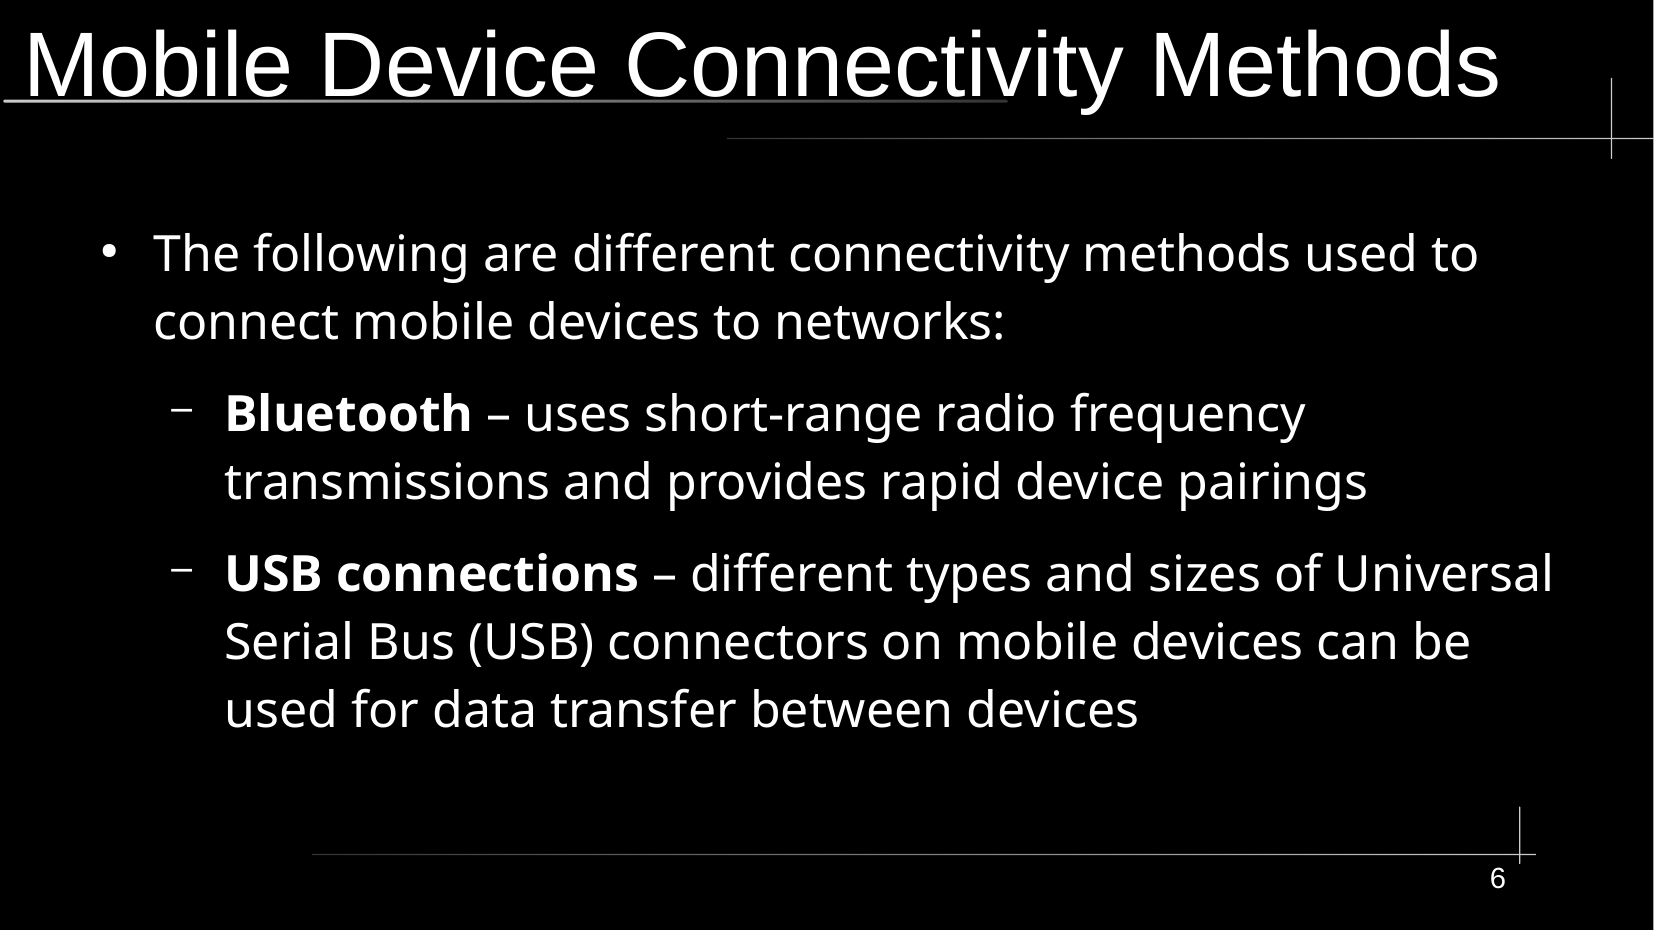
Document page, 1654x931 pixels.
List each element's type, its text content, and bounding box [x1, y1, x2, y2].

list The following are different connectivity methods used to connect mobile devices to networks: Bluetooth – uses short-range radio frequency transmissions and provides rapid device pairings USB connections – different types and sizes of Universal Serial Bus (USB) connectors on mobile devices can be used for data transfer between devices [82, 217, 1571, 758]
title Mobile Device Connectivity Methods [23, 11, 1589, 119]
